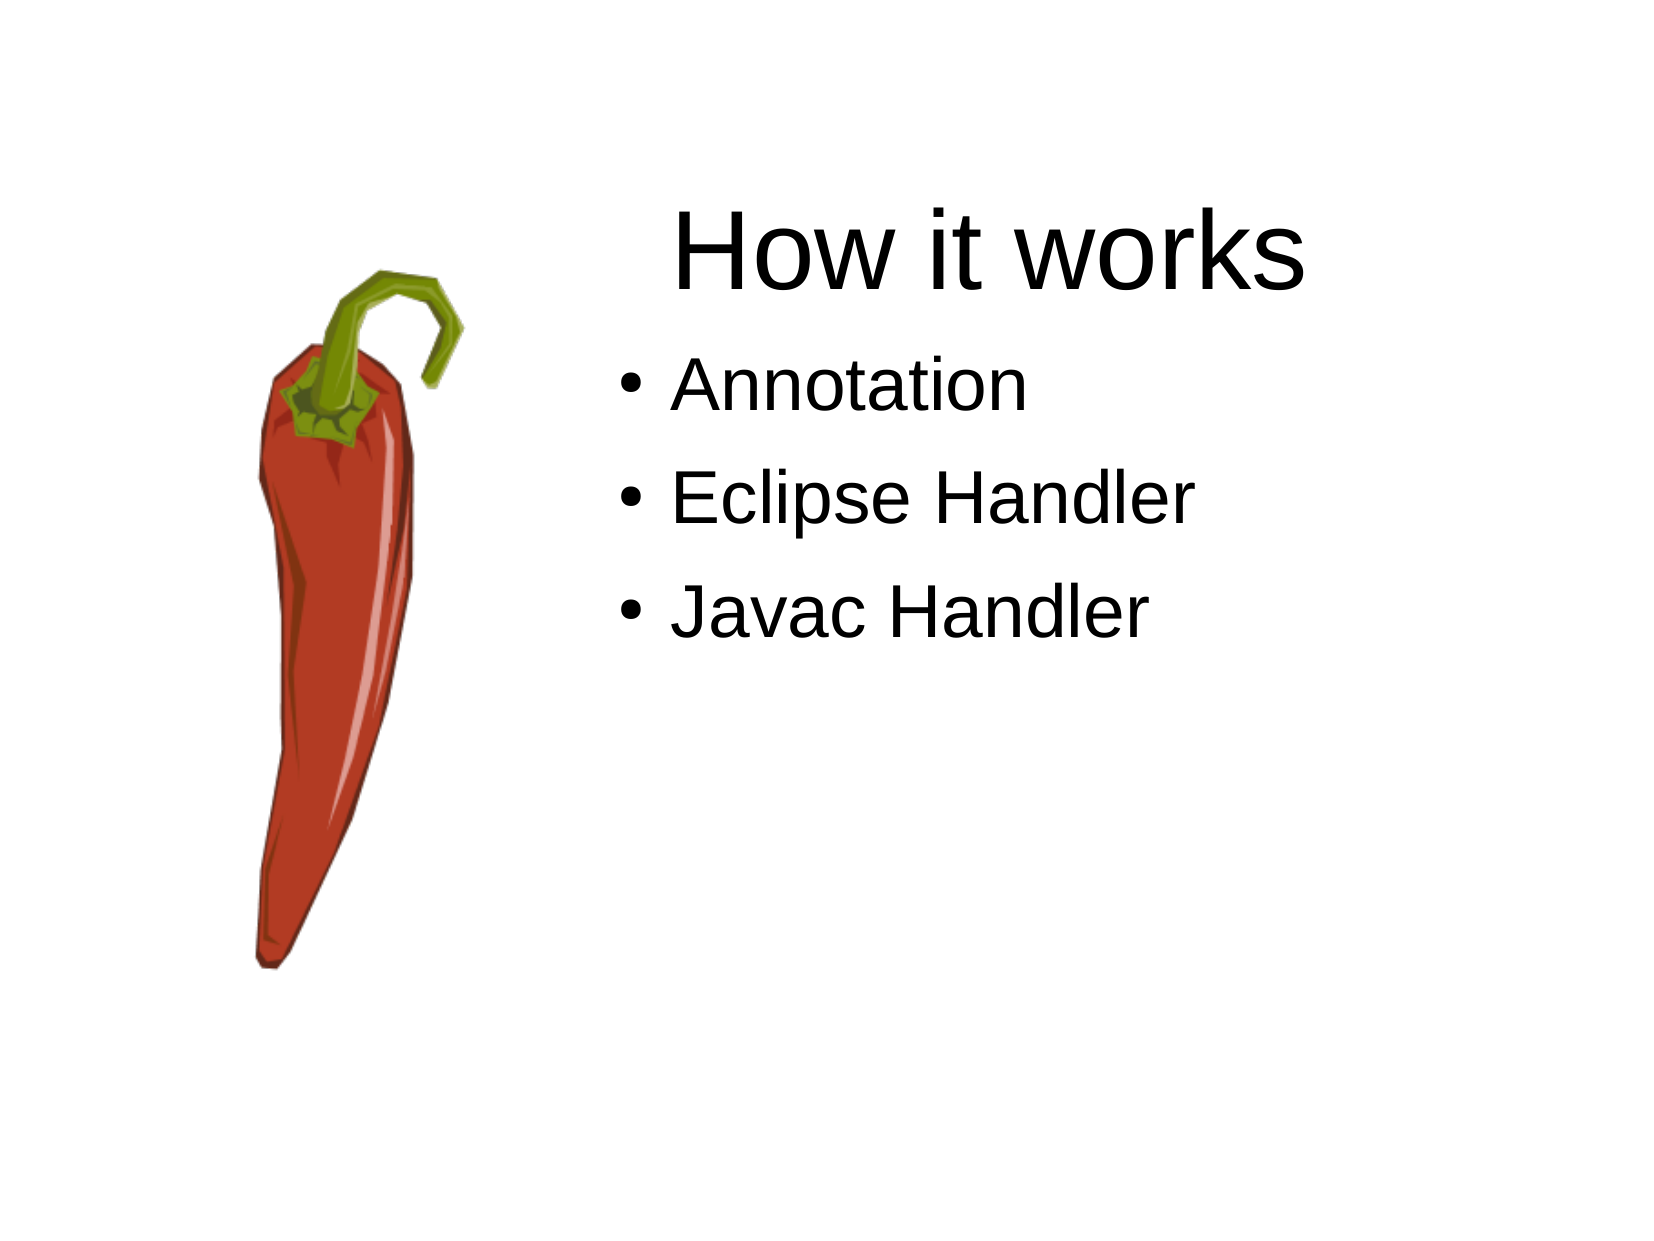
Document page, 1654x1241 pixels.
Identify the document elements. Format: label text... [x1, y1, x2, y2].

list How it works Annotation Eclipse Handler Javac Handler [600, 187, 1571, 1109]
picture [229, 253, 491, 987]
